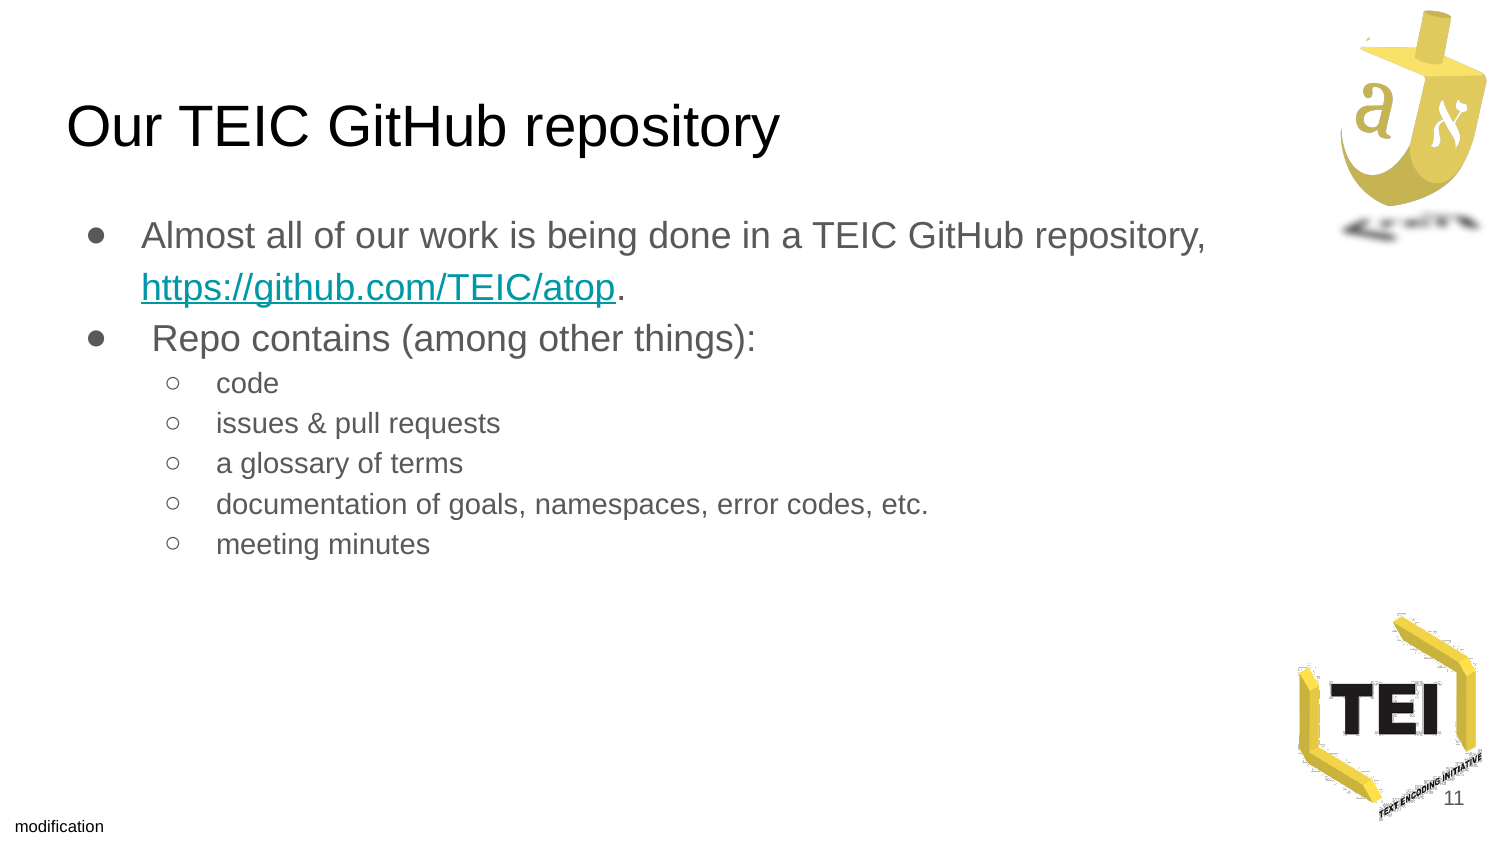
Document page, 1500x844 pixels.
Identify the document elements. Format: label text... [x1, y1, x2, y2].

text_box modification [0, 810, 181, 844]
picture [1324, 0, 1497, 250]
picture [1275, 604, 1500, 830]
title Our TEIC GitHub repository [51, 72, 1449, 167]
slide_number <number> [1389, 764, 1480, 830]
list Almost all of our work is being done in a TEIC GitHub repository, https://github.com/TEIC/atop. Repo contains (among other things): code issues & pull requests a glossary of terms documentation of goals, namespaces, error codes, etc. meeting minutes [51, 189, 1449, 750]
